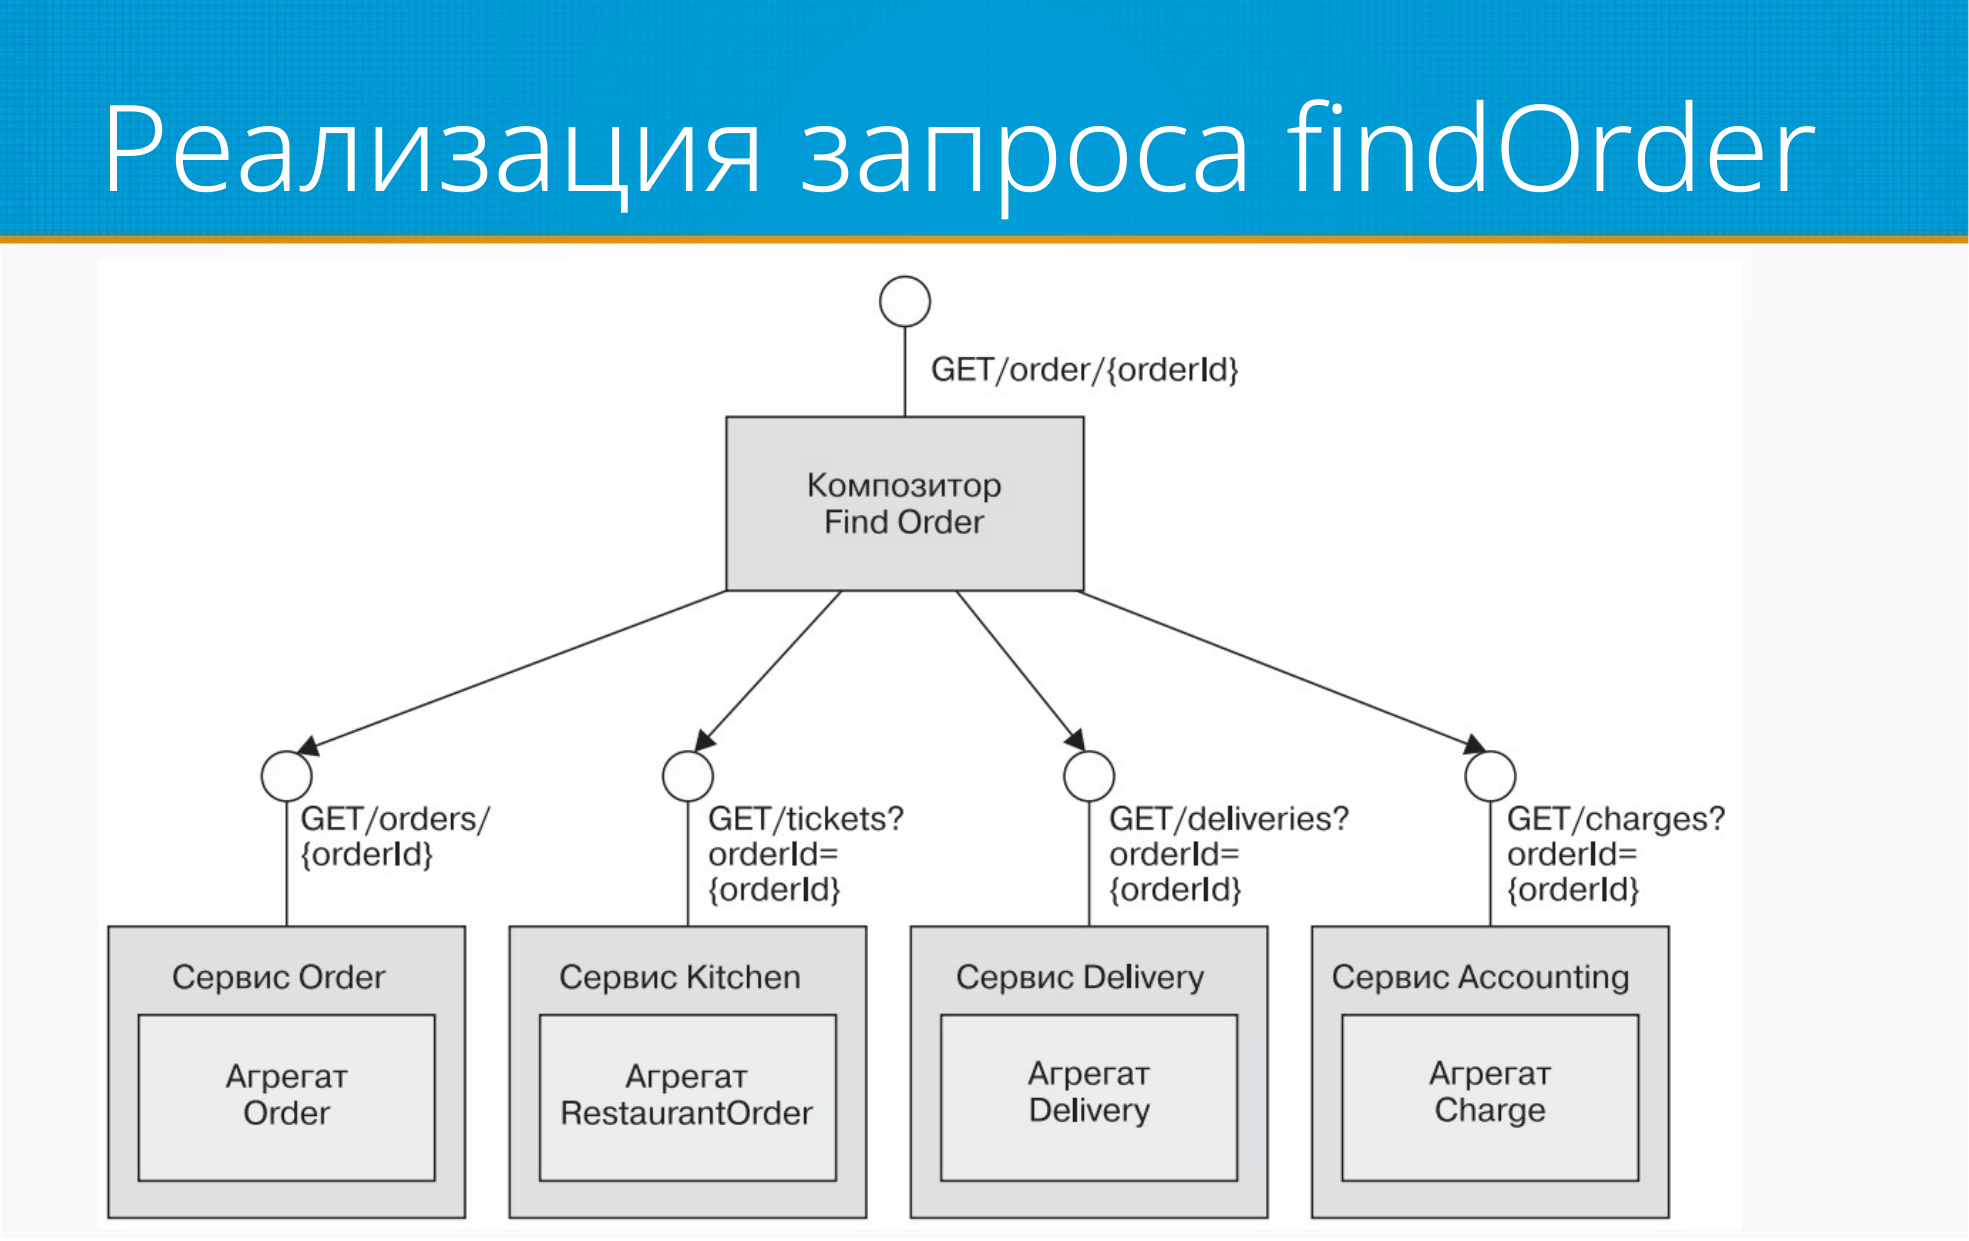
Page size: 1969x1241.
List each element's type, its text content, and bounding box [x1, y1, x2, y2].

picture [0, 233, 1969, 1241]
title Реализация запроса findOrder [98, 19, 1870, 227]
